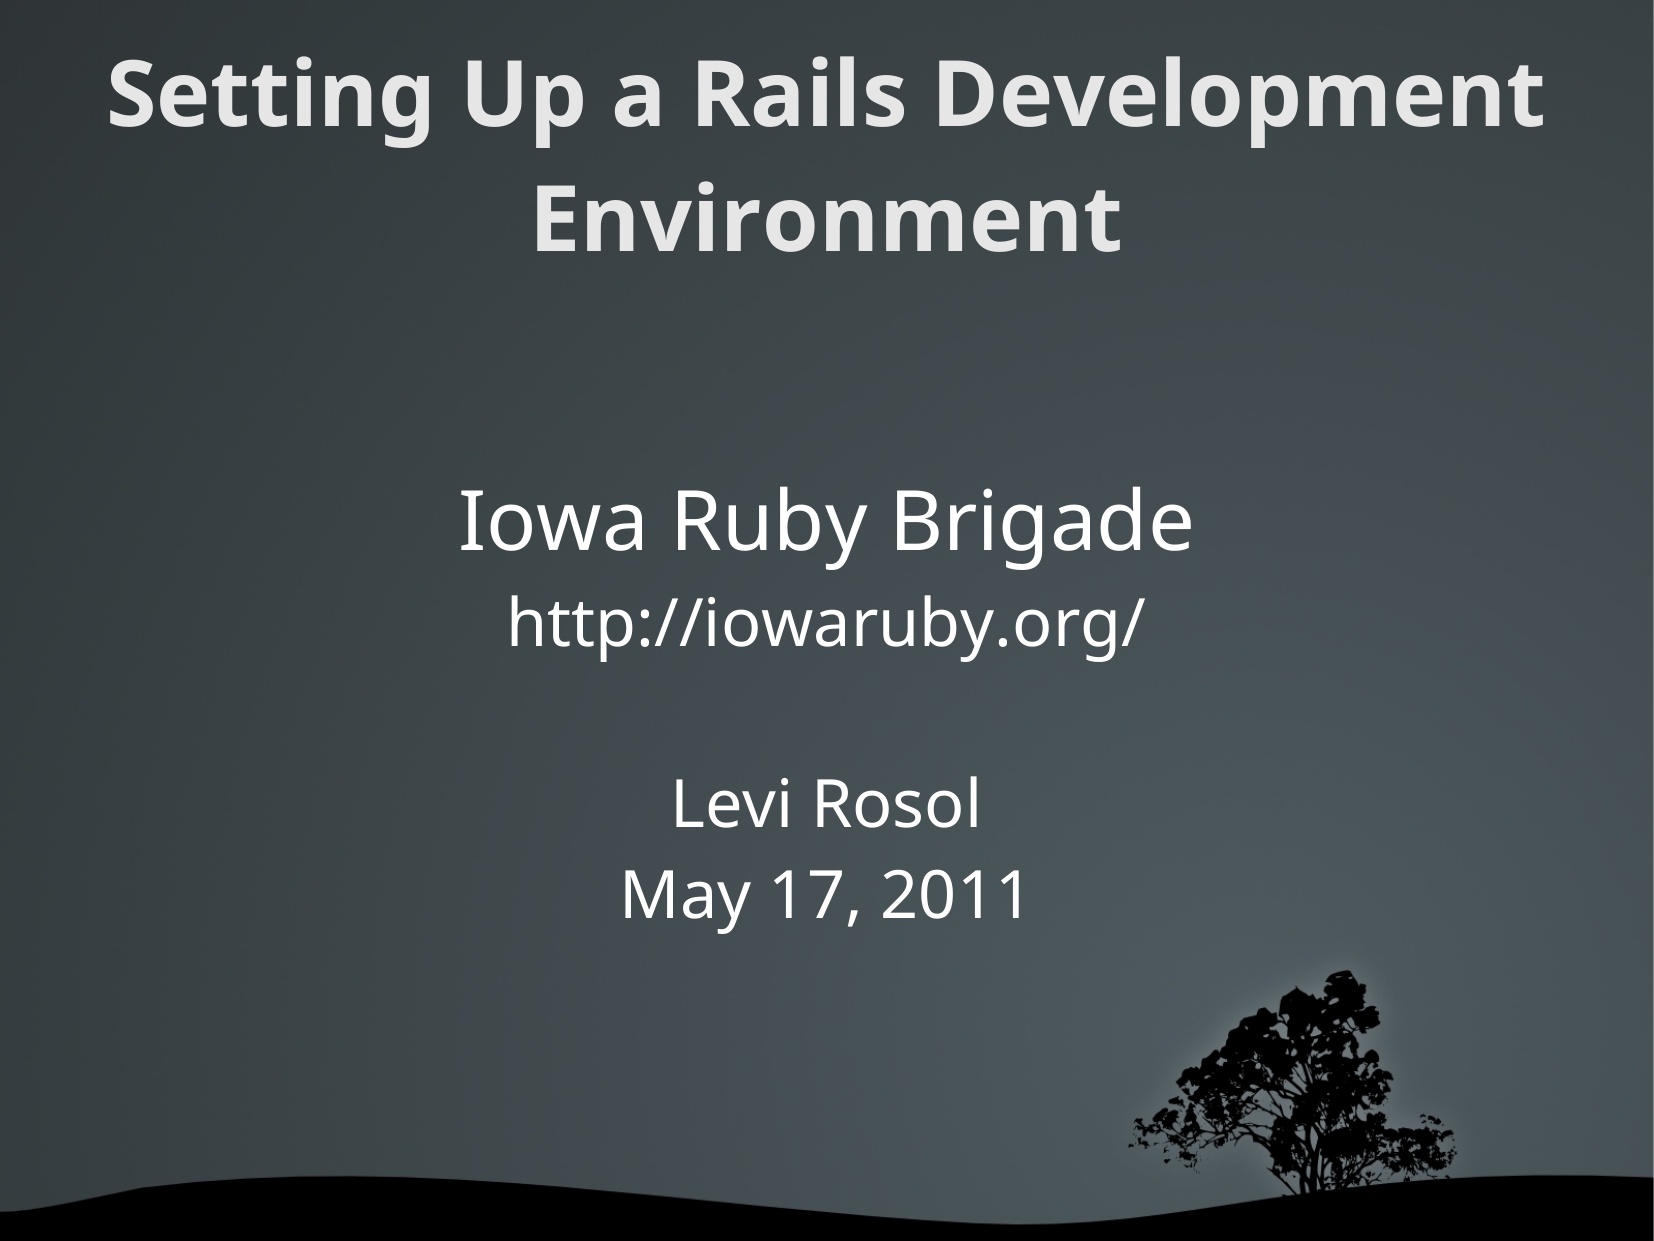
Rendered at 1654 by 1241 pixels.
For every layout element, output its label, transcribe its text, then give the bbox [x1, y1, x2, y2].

subtitle Iowa Ruby Brigade http://iowaruby.org/ Levi Rosol May 17, 2011 [82, 290, 1571, 1109]
title Setting Up a Rails Development Environment [82, 49, 1571, 257]
picture [0, 0, 1654, 1241]
